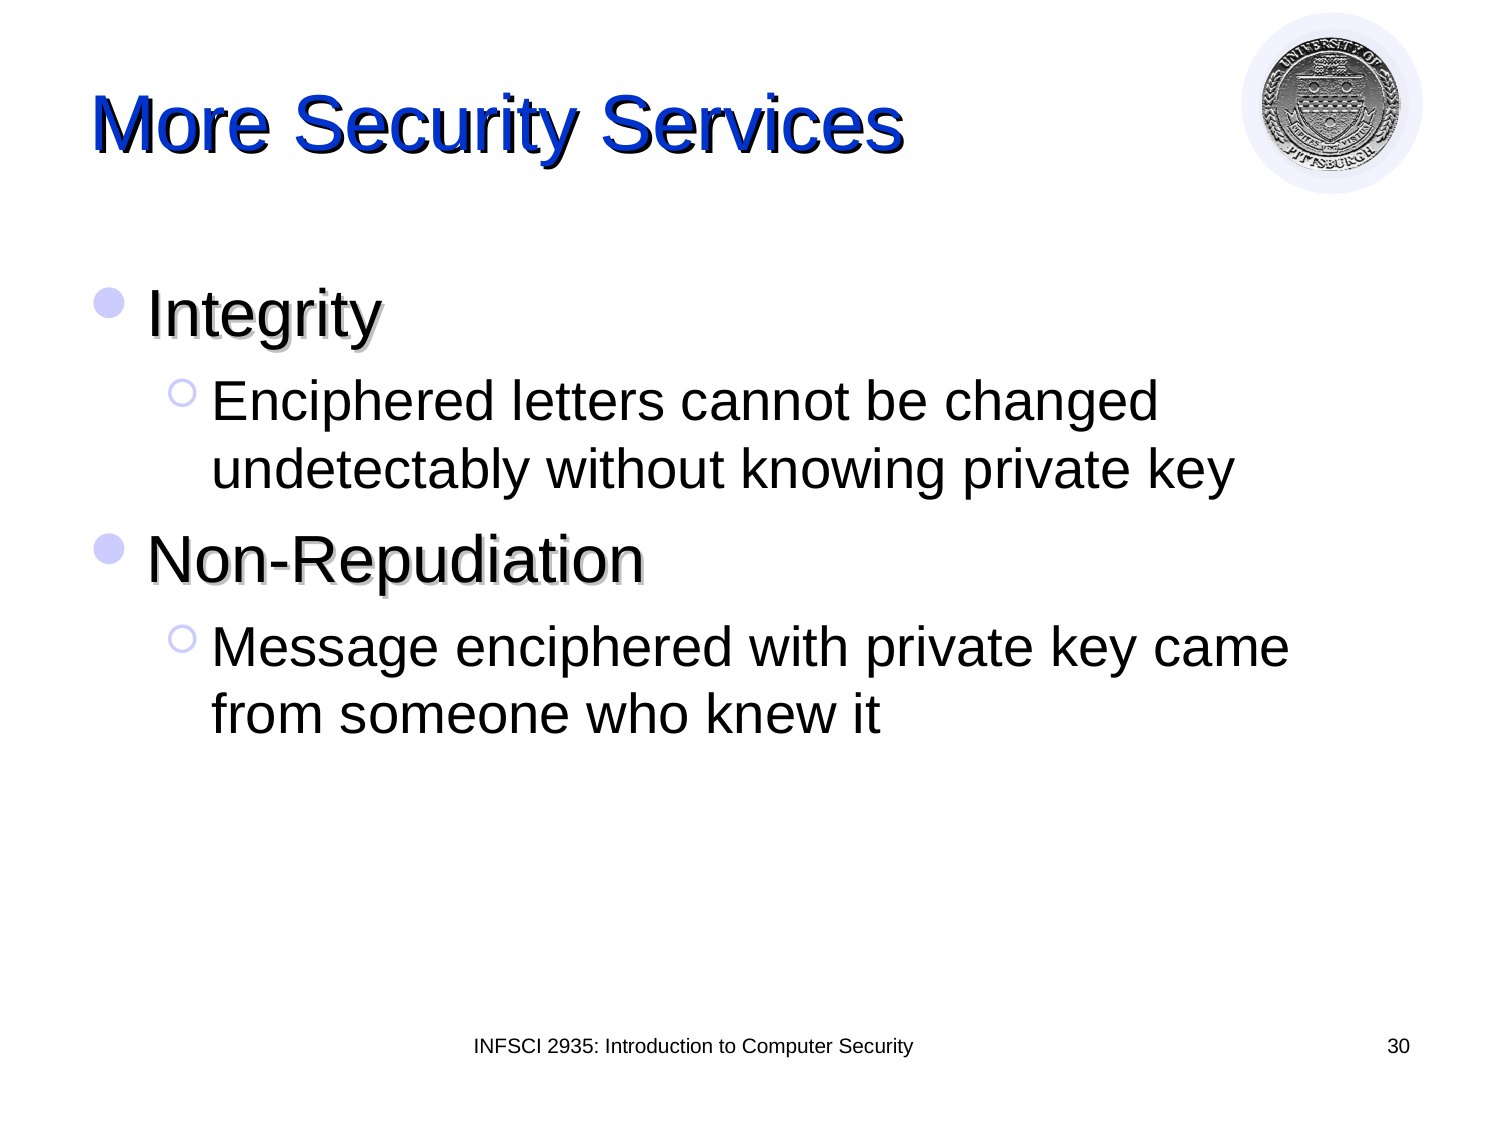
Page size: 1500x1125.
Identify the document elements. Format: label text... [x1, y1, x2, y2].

list Integrity Enciphered letters cannot be changed undetectably without knowing private key Non-Repudiation Message enciphered with private key came from someone who knew it [75, 262, 1426, 1006]
title More Security Services [75, 24, 1426, 213]
